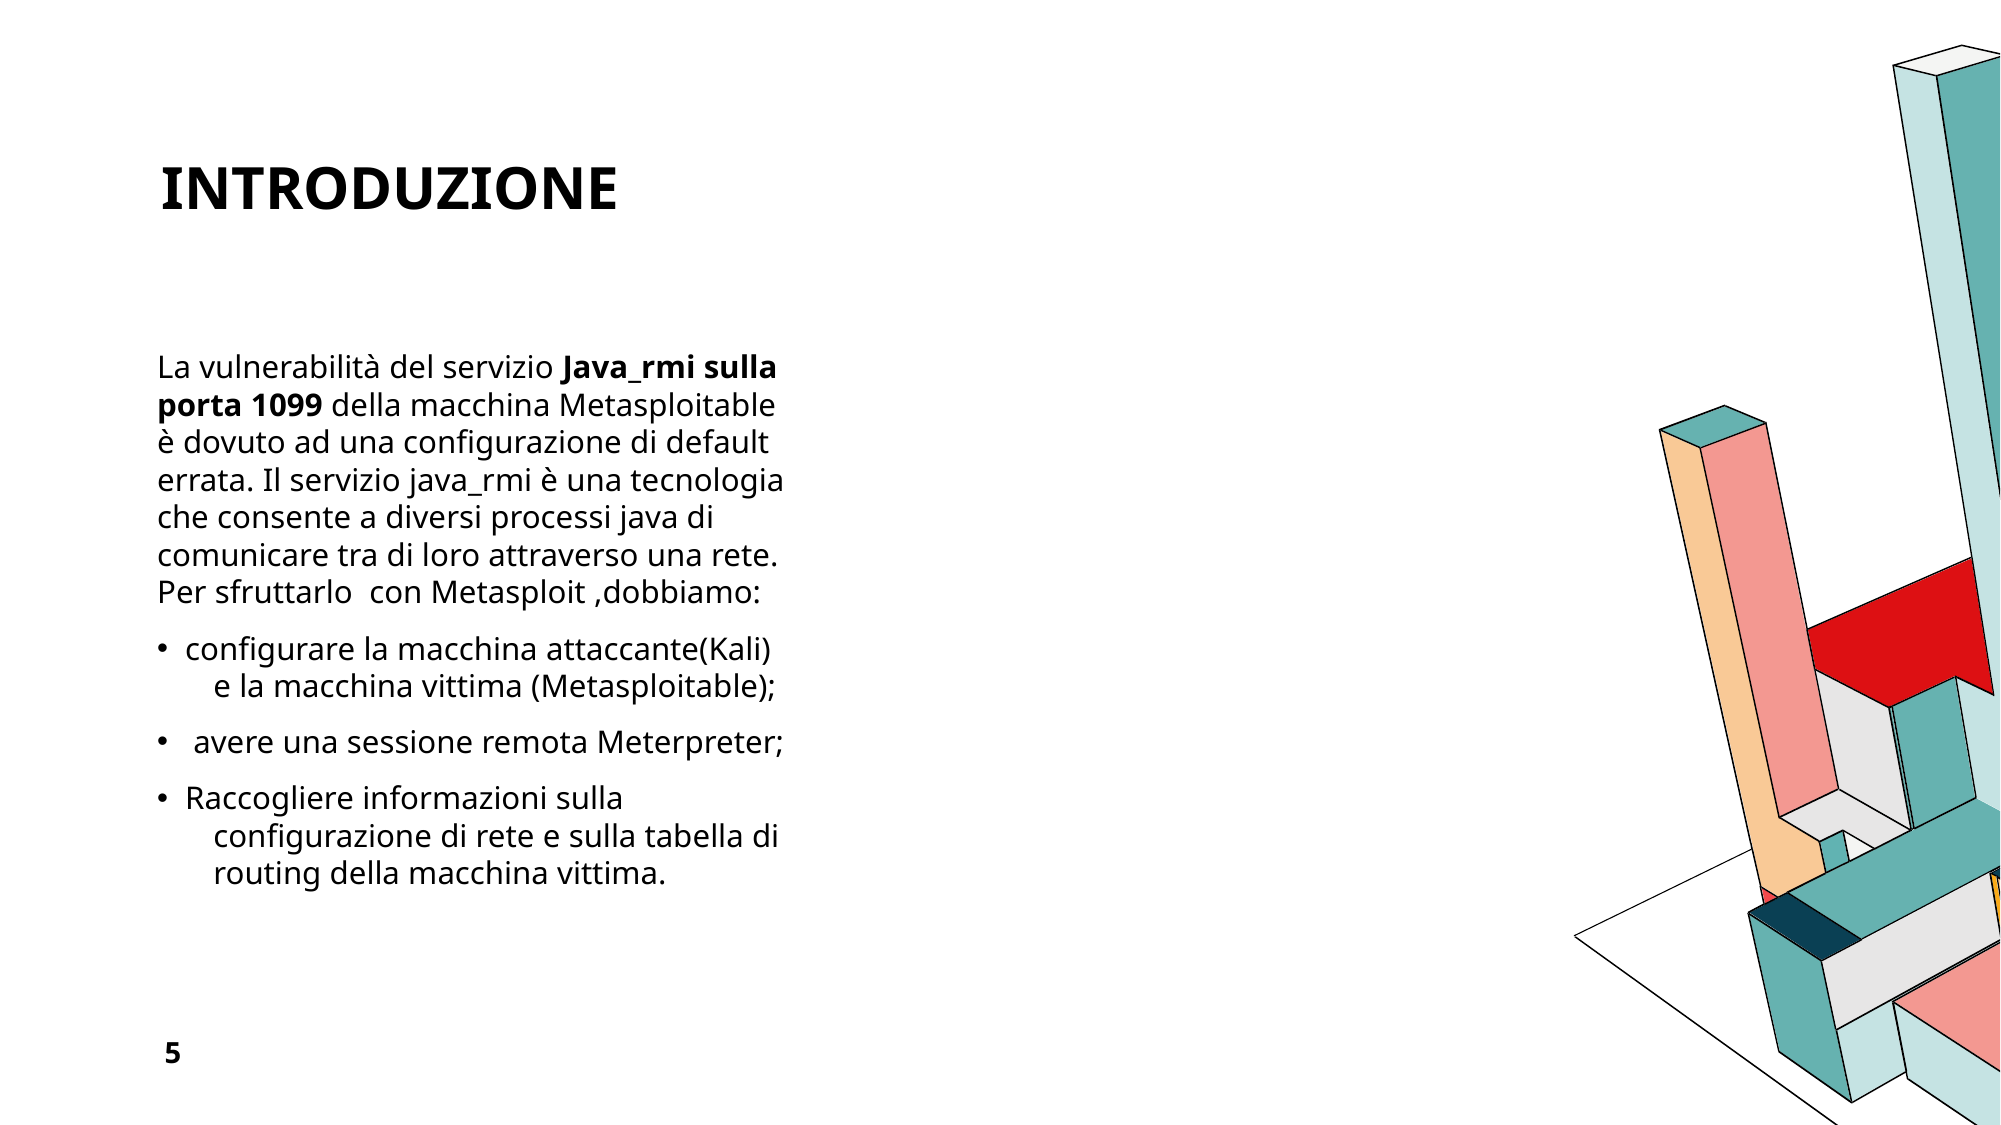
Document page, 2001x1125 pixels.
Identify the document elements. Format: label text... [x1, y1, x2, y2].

text_box ‹N› [149, 1024, 588, 1085]
list La vulnerabilità del servizio Java_rmi sulla porta 1099 della macchina Metasploitable è dovuto ad una configurazione di default errata. Il servizio java_rmi è una tecnologia che consente a diversi processi java di comunicare tra di loro attraverso una rete. Per sfruttarlo con Metasploit ,dobbiamo: configurare la macchina attaccante(Kali) e la macchina vittima (Metasploitable); avere una sessione remota Meterpreter; Raccogliere informazioni sulla configurazione di rete e sulla tabella di routing della macchina vittima. [142, 339, 1508, 972]
title INTRODUZIONE [146, 11, 1508, 230]
